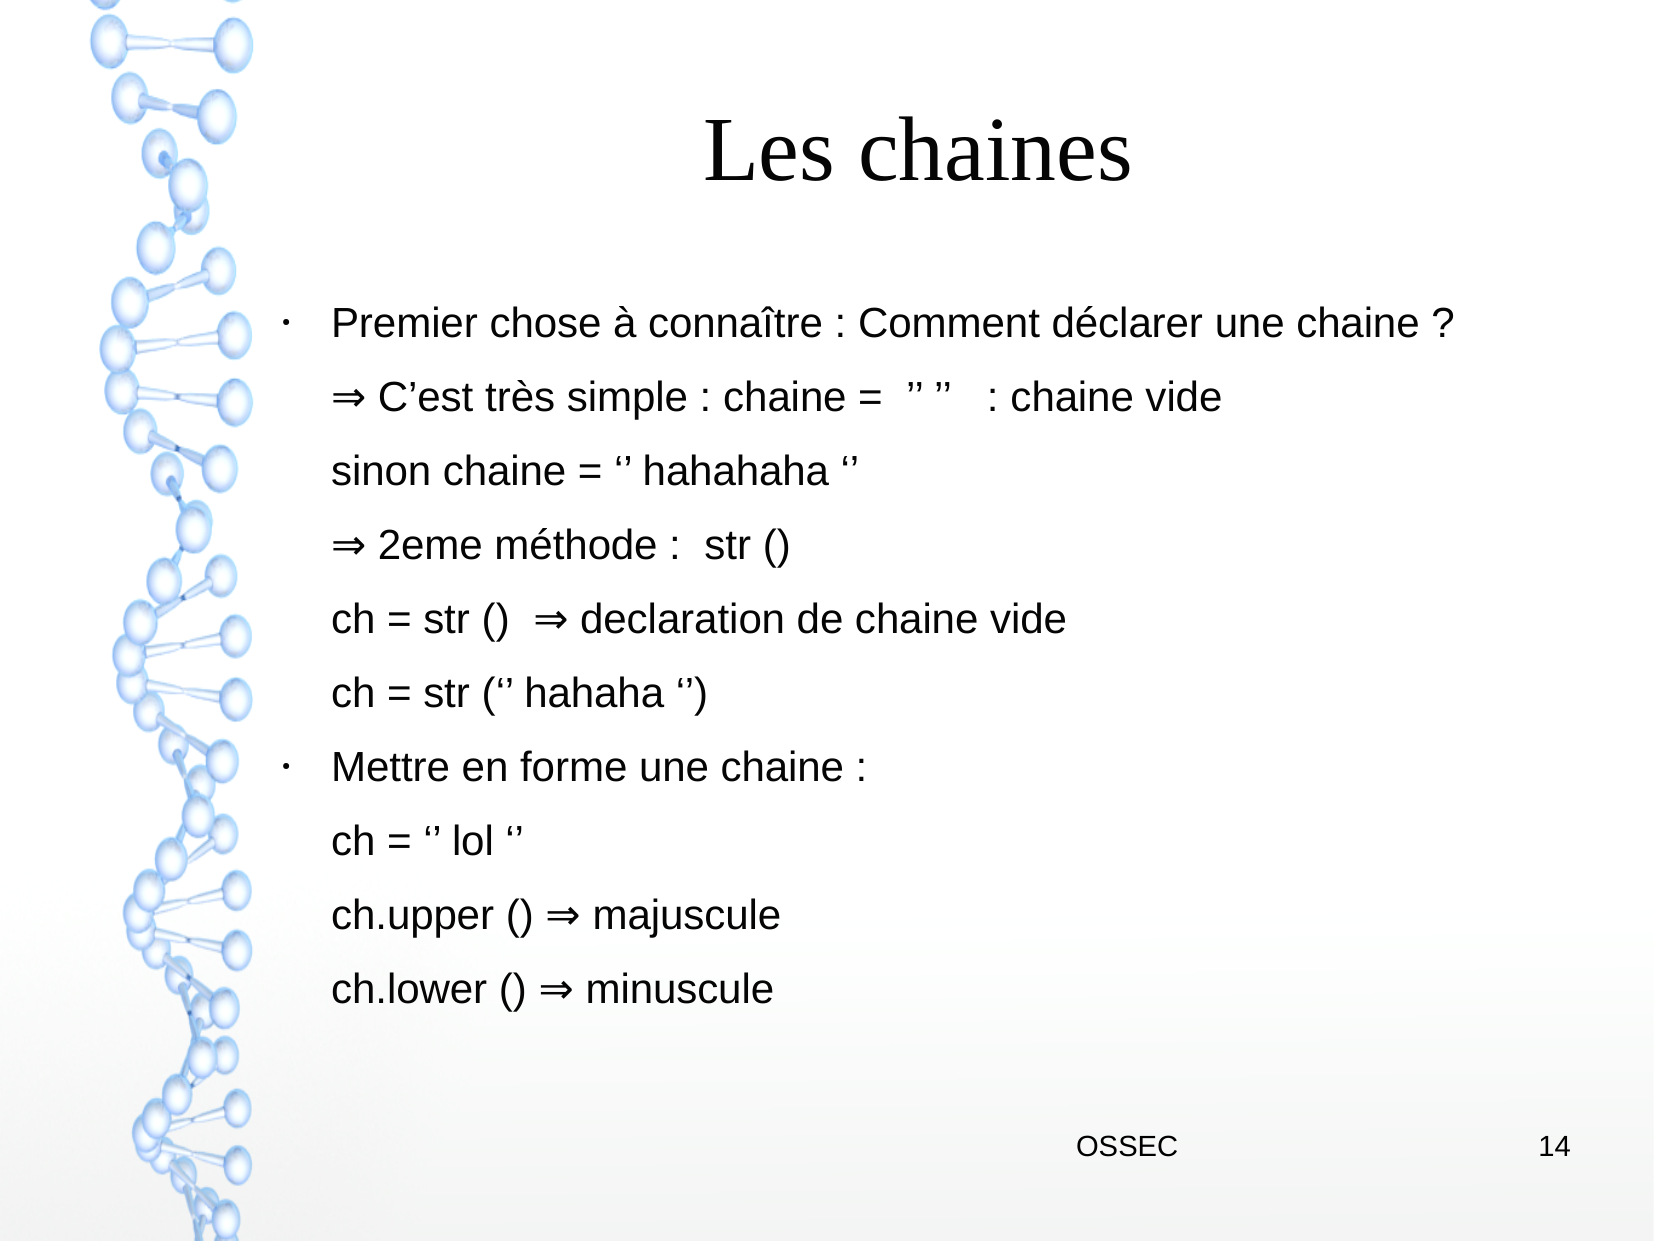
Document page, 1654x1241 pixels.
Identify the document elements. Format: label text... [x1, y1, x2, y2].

picture [0, 0, 1654, 1241]
title Les chaines [265, 47, 1595, 252]
list Premier chose à connaître : Comment déclarer une chaine ? ⇒ C’est très simple : chaine = ’’ ’’ : chaine vide sinon chaine = ‘’ hahahaha ‘’ ⇒ 2eme méthode : str () ch = str () ⇒ declaration de chaine vide ch = str (‘’ hahaha ‘’) Mettre en forme une chaine : ch = ‘’ lol ‘’ ch.upper () ⇒ majuscule ch.lower () ⇒ minuscule [265, 299, 1595, 1019]
